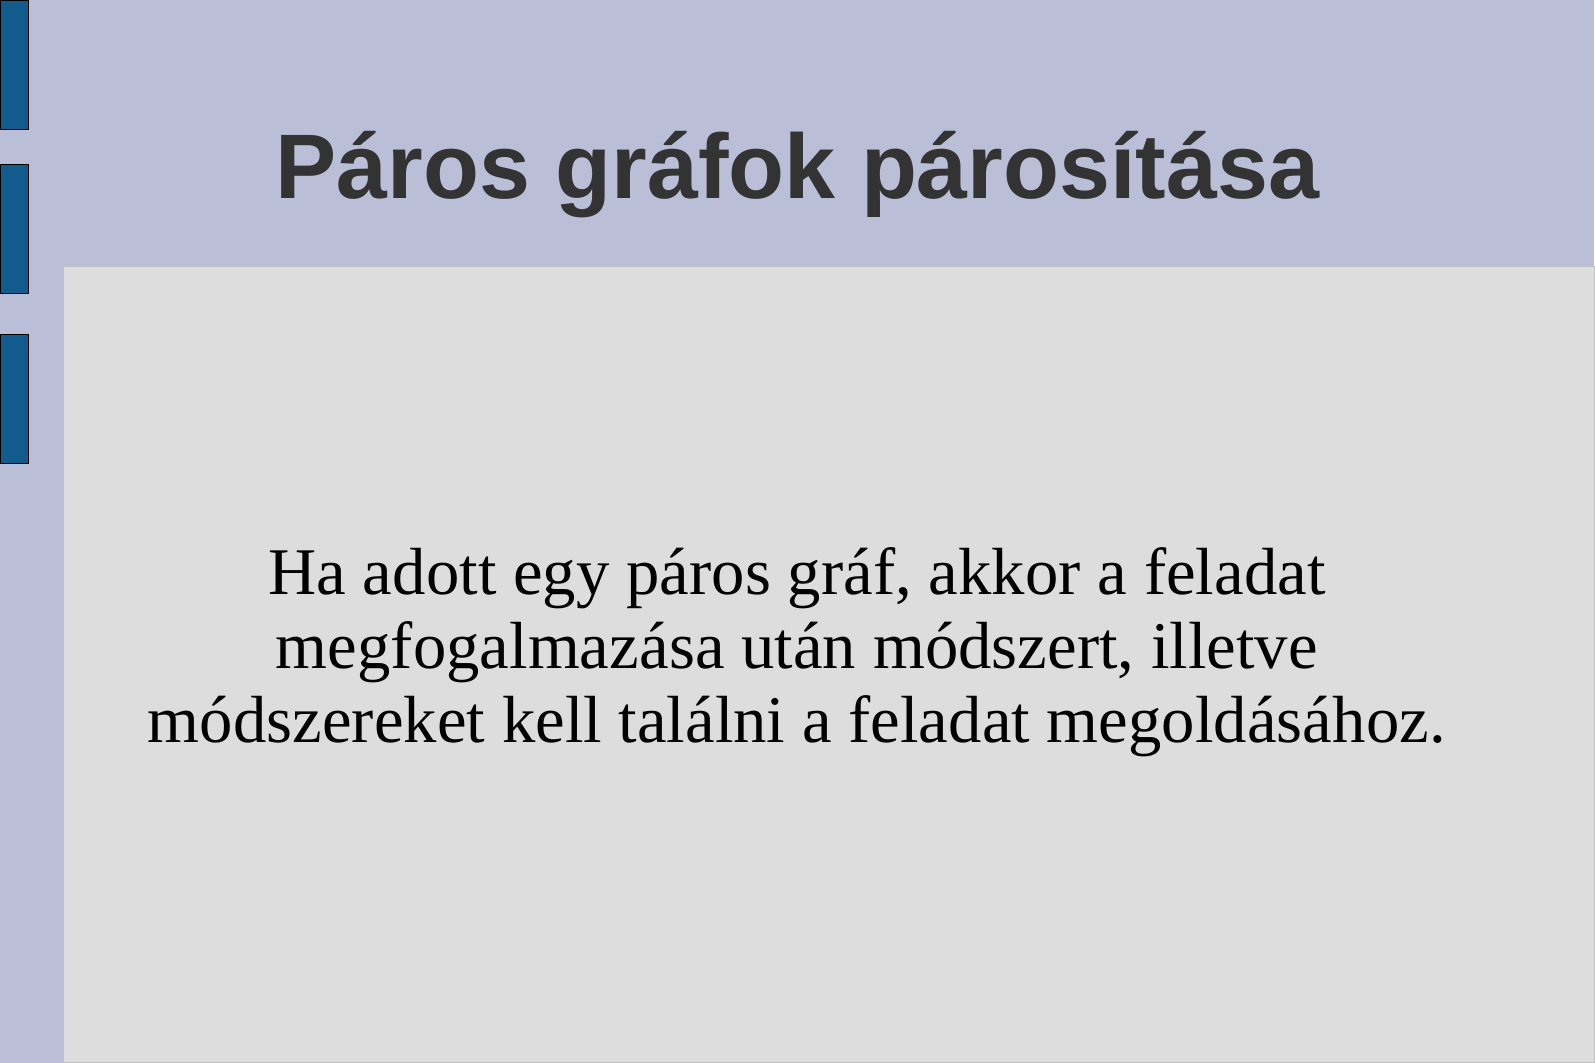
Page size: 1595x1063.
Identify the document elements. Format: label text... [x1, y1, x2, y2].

subtitle Ha adott egy páros gráf, akkor a feladat megfogalmazása után módszert, illetve módszereket kell találni a feladat megoldásához. [117, 302, 1479, 990]
title Páros gráfok párosítása [117, 85, 1479, 249]
